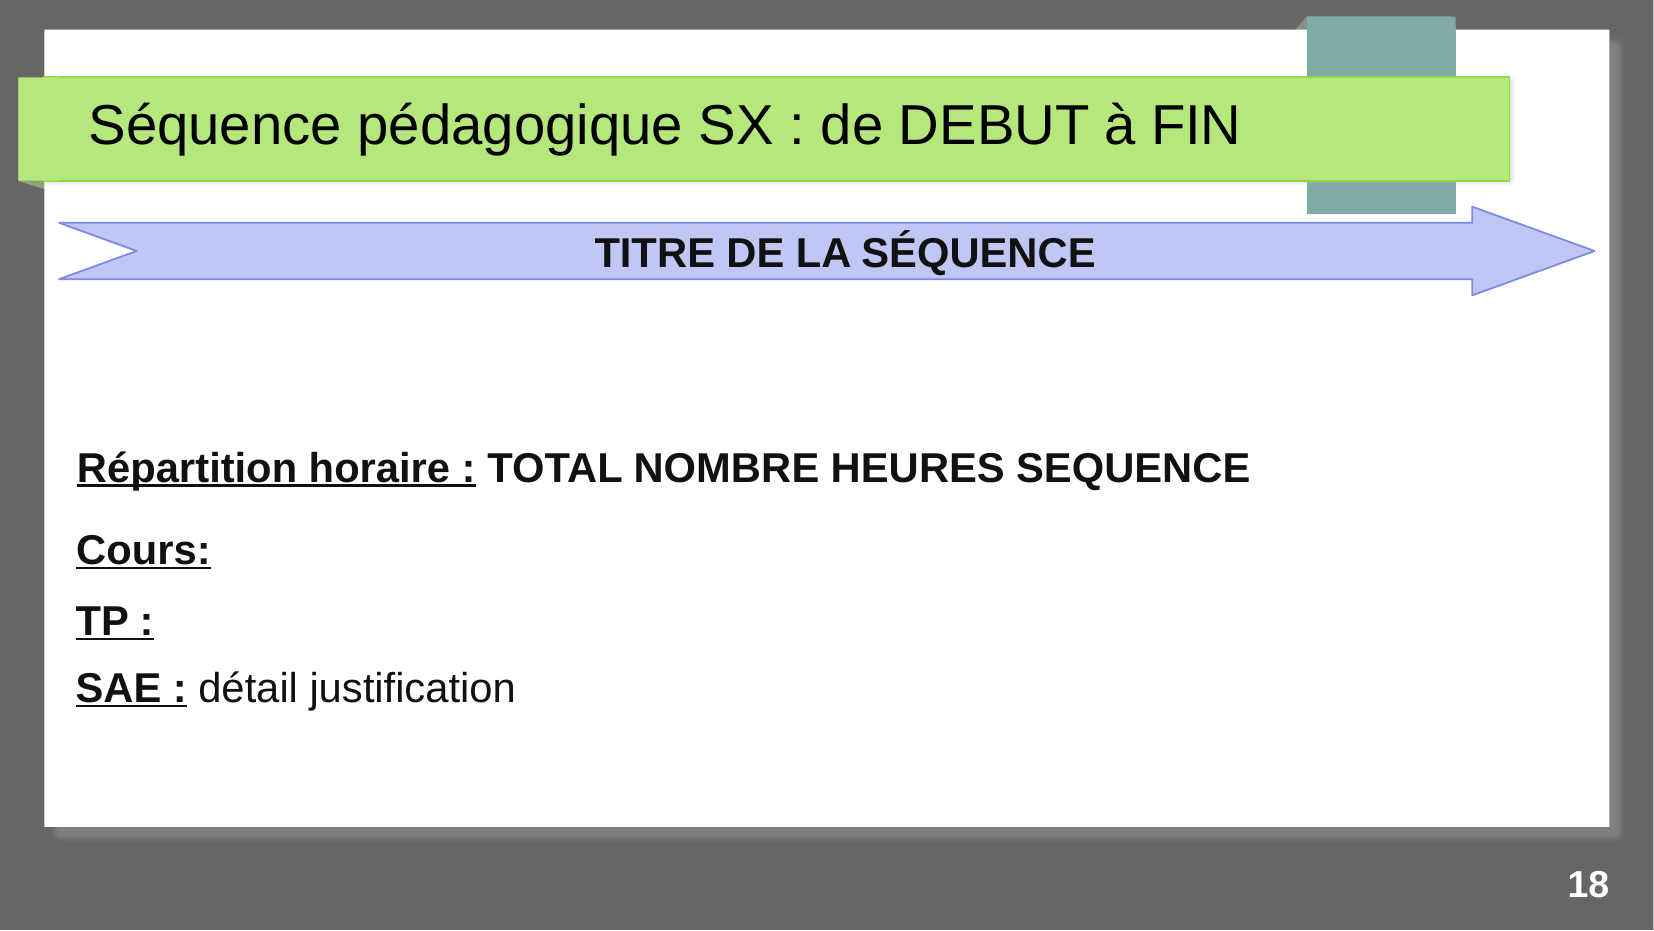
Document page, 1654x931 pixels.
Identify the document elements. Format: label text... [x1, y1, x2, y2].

list Cours: [76, 525, 1565, 575]
title Séquence pédagogique SX : de DEBUT à FIN [88, 73, 1506, 178]
text_box 20 [974, 856, 1625, 916]
list TITRE DE LA SÉQUENCE [210, 228, 1481, 278]
list SAE : détail justification [75, 643, 1565, 733]
list TP : [75, 596, 1564, 646]
text_box [59, 206, 1595, 296]
list Répartition horaire : TOTAL NOMBRE HEURES SEQUENCE [76, 442, 1565, 493]
